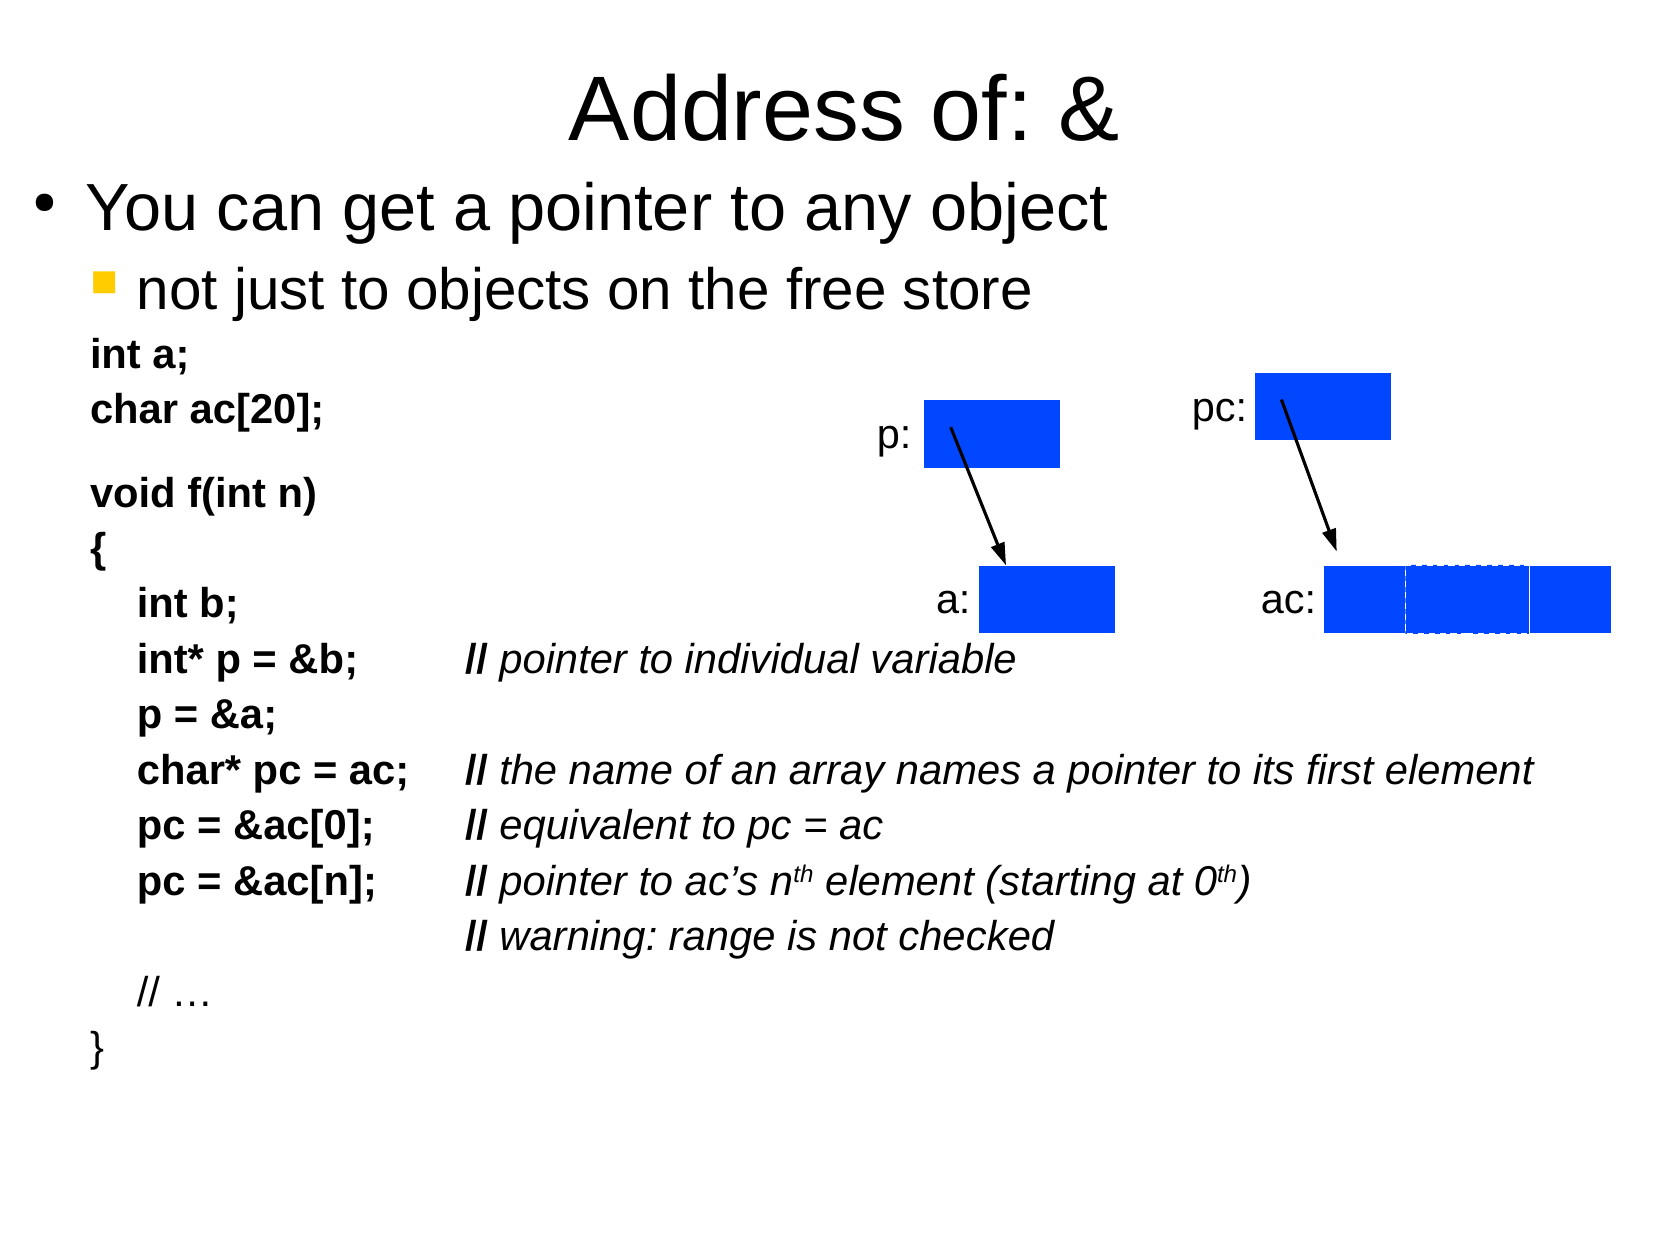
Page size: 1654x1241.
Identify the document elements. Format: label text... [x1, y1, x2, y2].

text_box [1253, 371, 1392, 441]
text_box ac: [1210, 564, 1335, 631]
text_box [978, 564, 1117, 634]
text_box [923, 435, 965, 469]
text_box a: [885, 564, 1010, 631]
text_box pc: [1141, 371, 1266, 438]
text_box [1322, 564, 1613, 634]
list You can get a pointer to any object not just to objects on the free store int a; char ac[20]; void f(int n) { int b; int* p = &b; // pointer to individual variable p = &a; char* pc = ac; // the name of an array names a pointer to its first element pc = &ac[0]; // equivalent to pc = ac pc = &ac[n]; // pointer to ac’s nth element (starting at 0th) // warning: range is not checked // … } [0, 165, 1654, 1117]
text_box [951, 399, 1061, 469]
text_box p: [826, 399, 951, 465]
title Address of: & [82, 0, 1571, 165]
